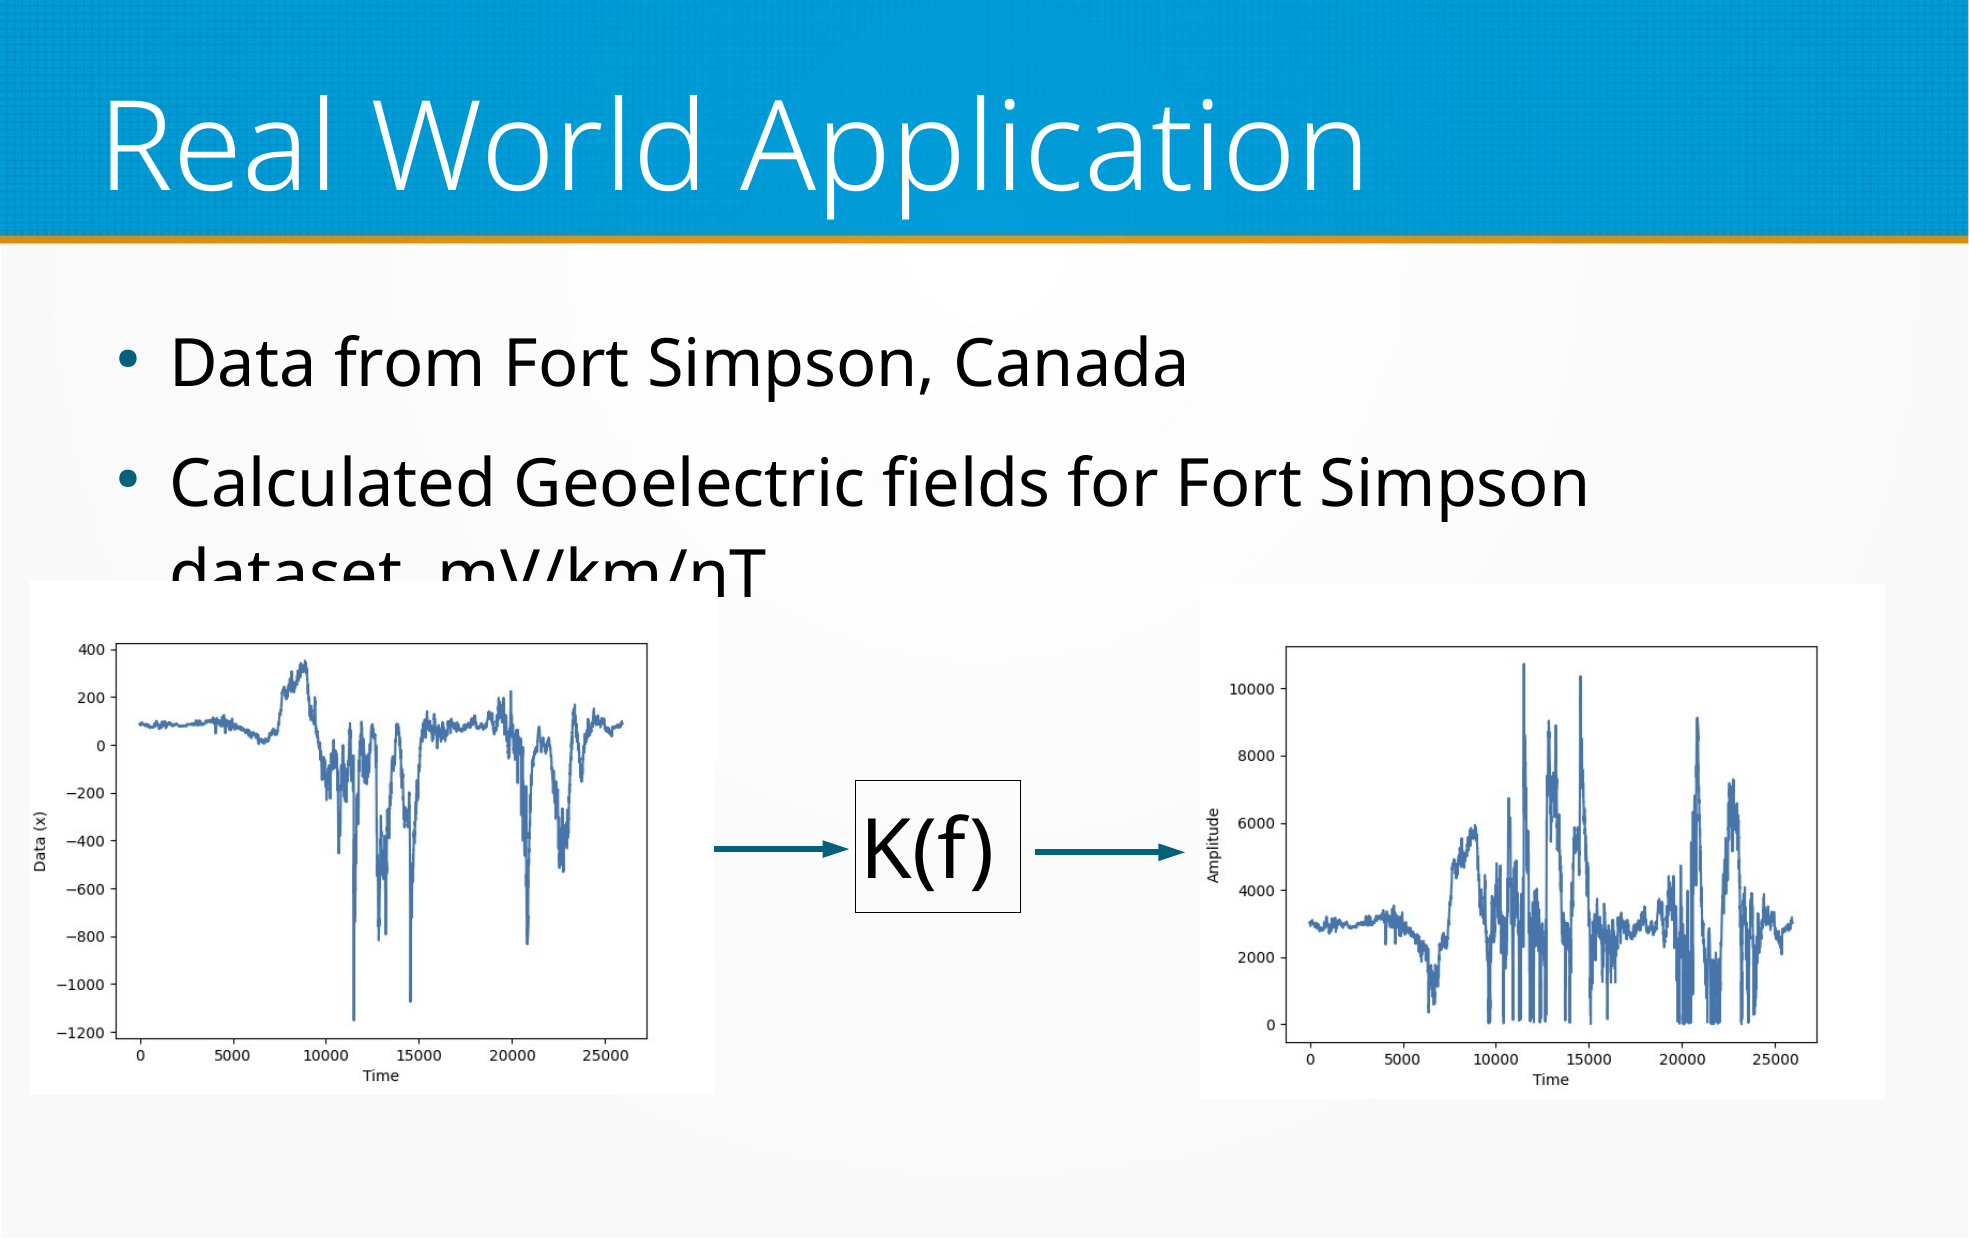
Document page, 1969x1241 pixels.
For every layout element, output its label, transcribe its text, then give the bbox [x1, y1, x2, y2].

list Data from Fort Simpson, Canada Calculated Geoelectric fields for Fort Simpson dataset, mV/km/nT [98, 315, 1861, 1081]
text_box K(f) [855, 780, 1021, 913]
picture [0, 233, 1969, 1241]
title Real World Application [98, 19, 1870, 227]
